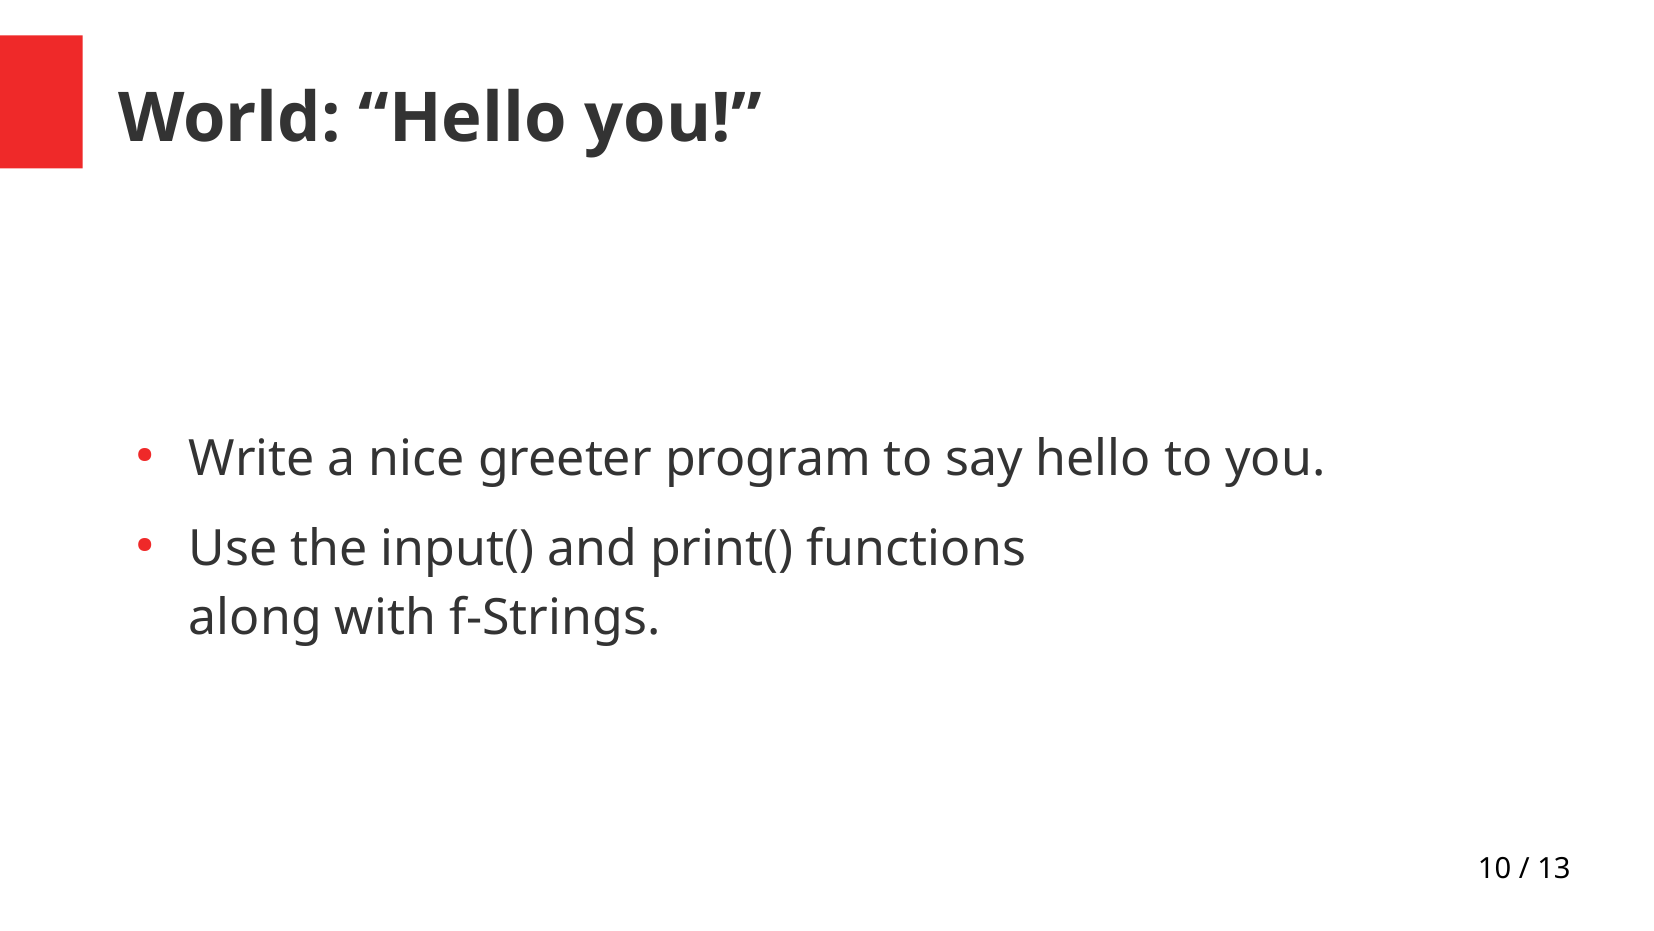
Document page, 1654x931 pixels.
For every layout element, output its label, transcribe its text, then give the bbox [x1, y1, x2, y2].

list Write a nice greeter program to say hello to you. Use the input() and print() functions along with f-Strings. [118, 265, 1536, 806]
title World: “Hello you!” [118, 37, 1571, 193]
